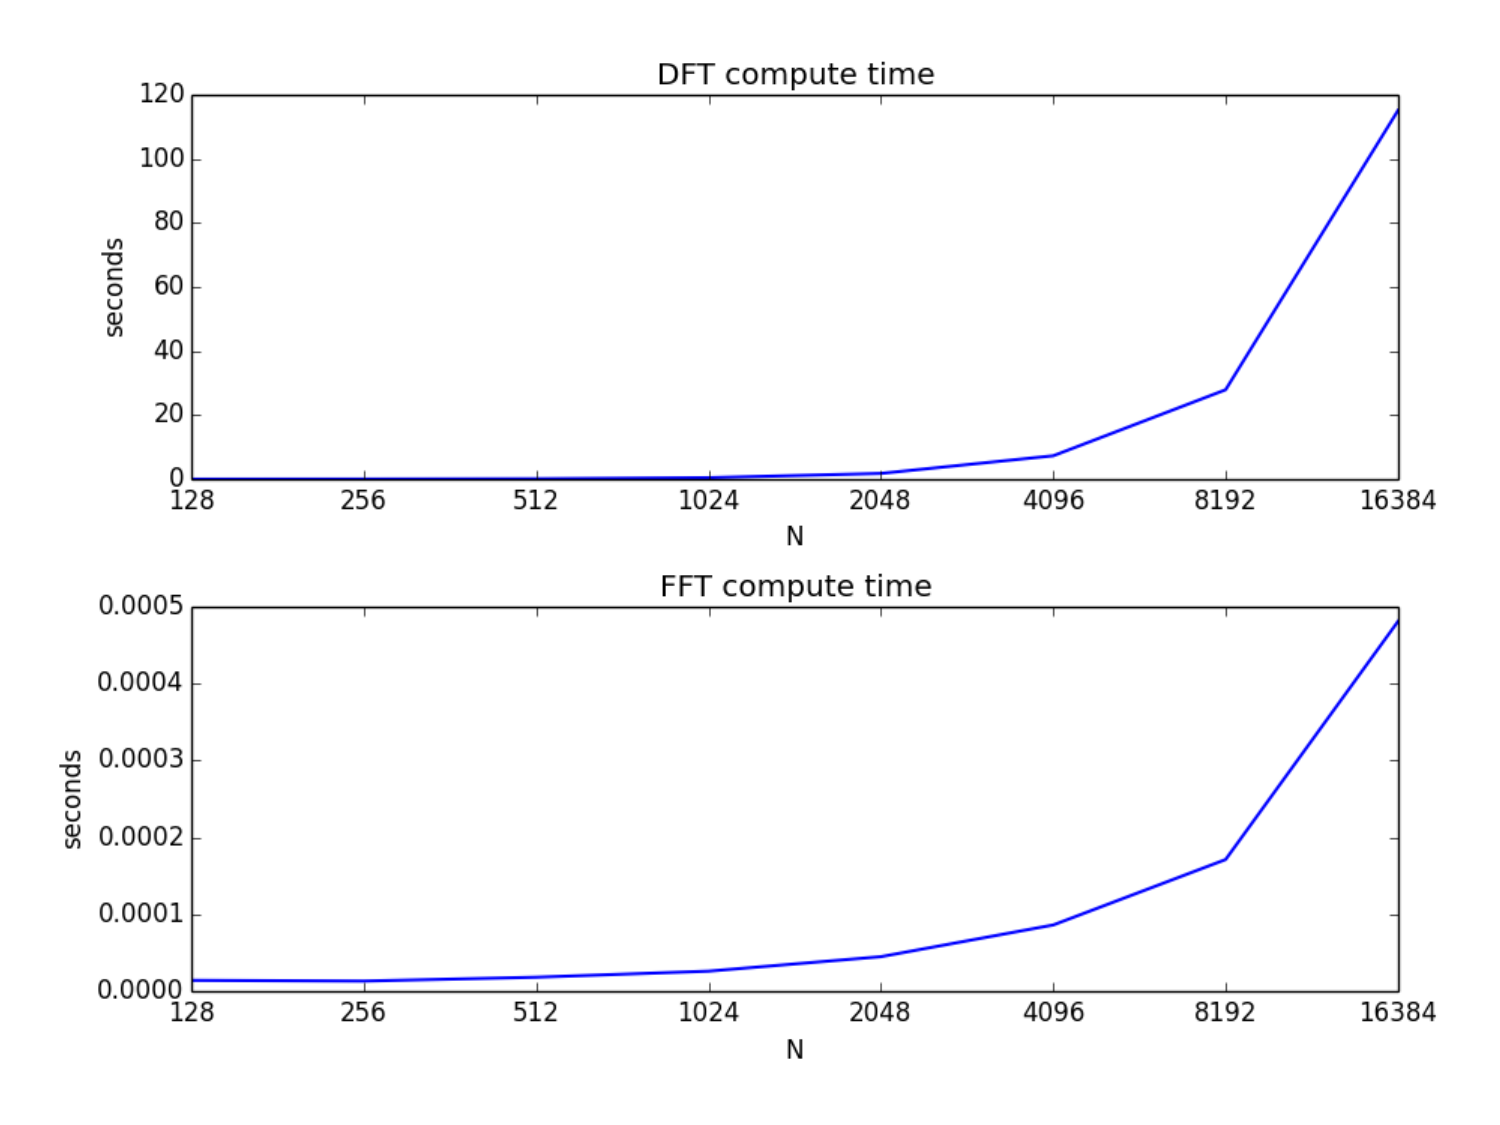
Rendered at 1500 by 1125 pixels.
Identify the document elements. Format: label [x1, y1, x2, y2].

picture [37, 35, 1463, 1086]
